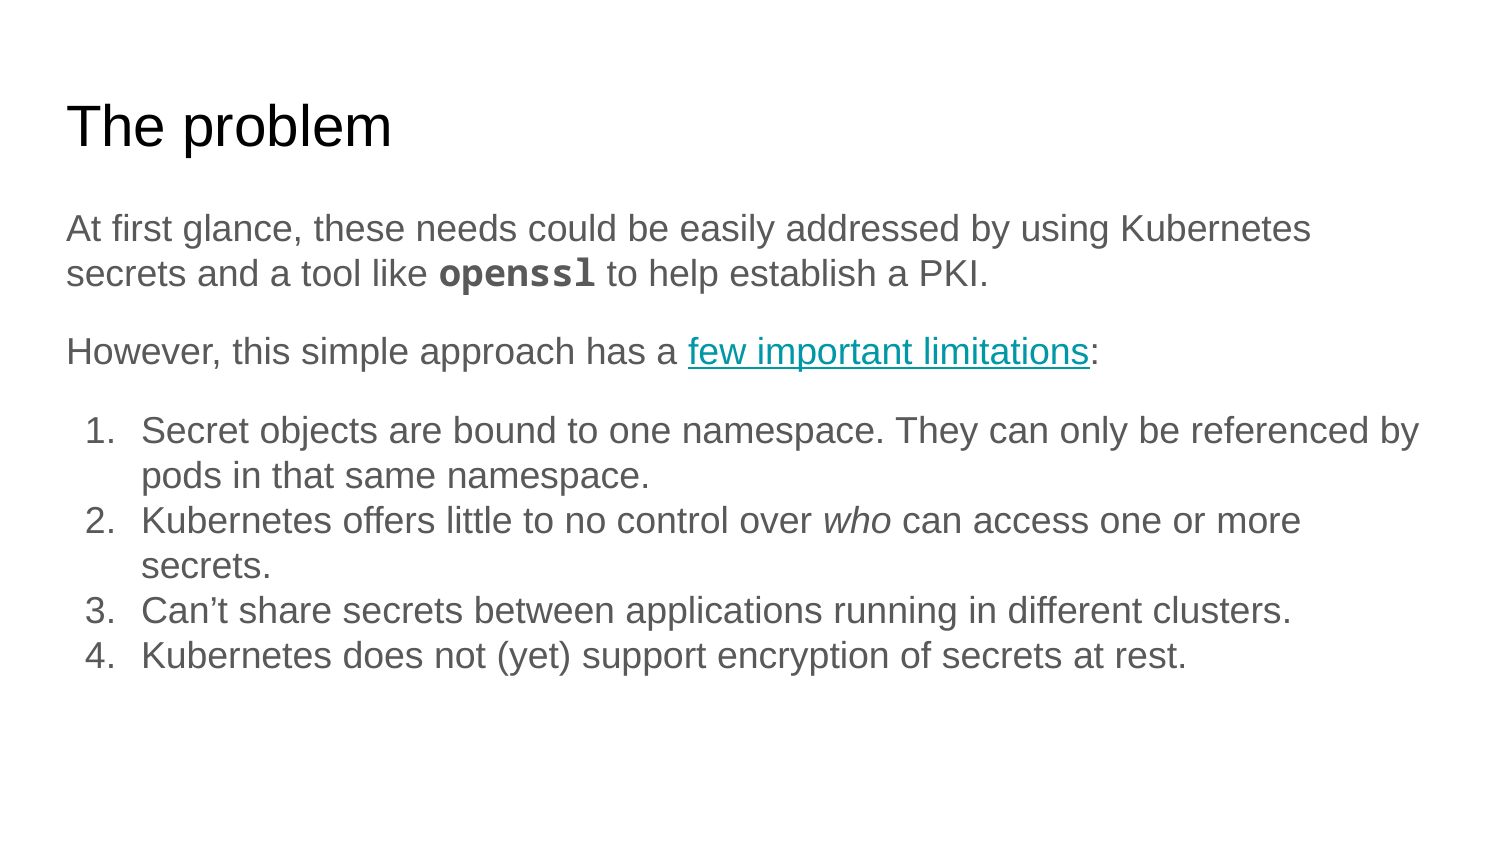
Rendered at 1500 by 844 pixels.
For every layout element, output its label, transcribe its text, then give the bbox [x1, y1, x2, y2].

title The problem [51, 72, 1449, 167]
list At first glance, these needs could be easily addressed by using Kubernetes secrets and a tool like openssl to help establish a PKI. However, this simple approach has a few important limitations: Secret objects are bound to one namespace. They can only be referenced by pods in that same namespace. Kubernetes offers little to no control over who can access one or more secrets. Can’t share secrets between applications running in different clusters. Kubernetes does not (yet) support encryption of secrets at rest. [51, 189, 1449, 750]
